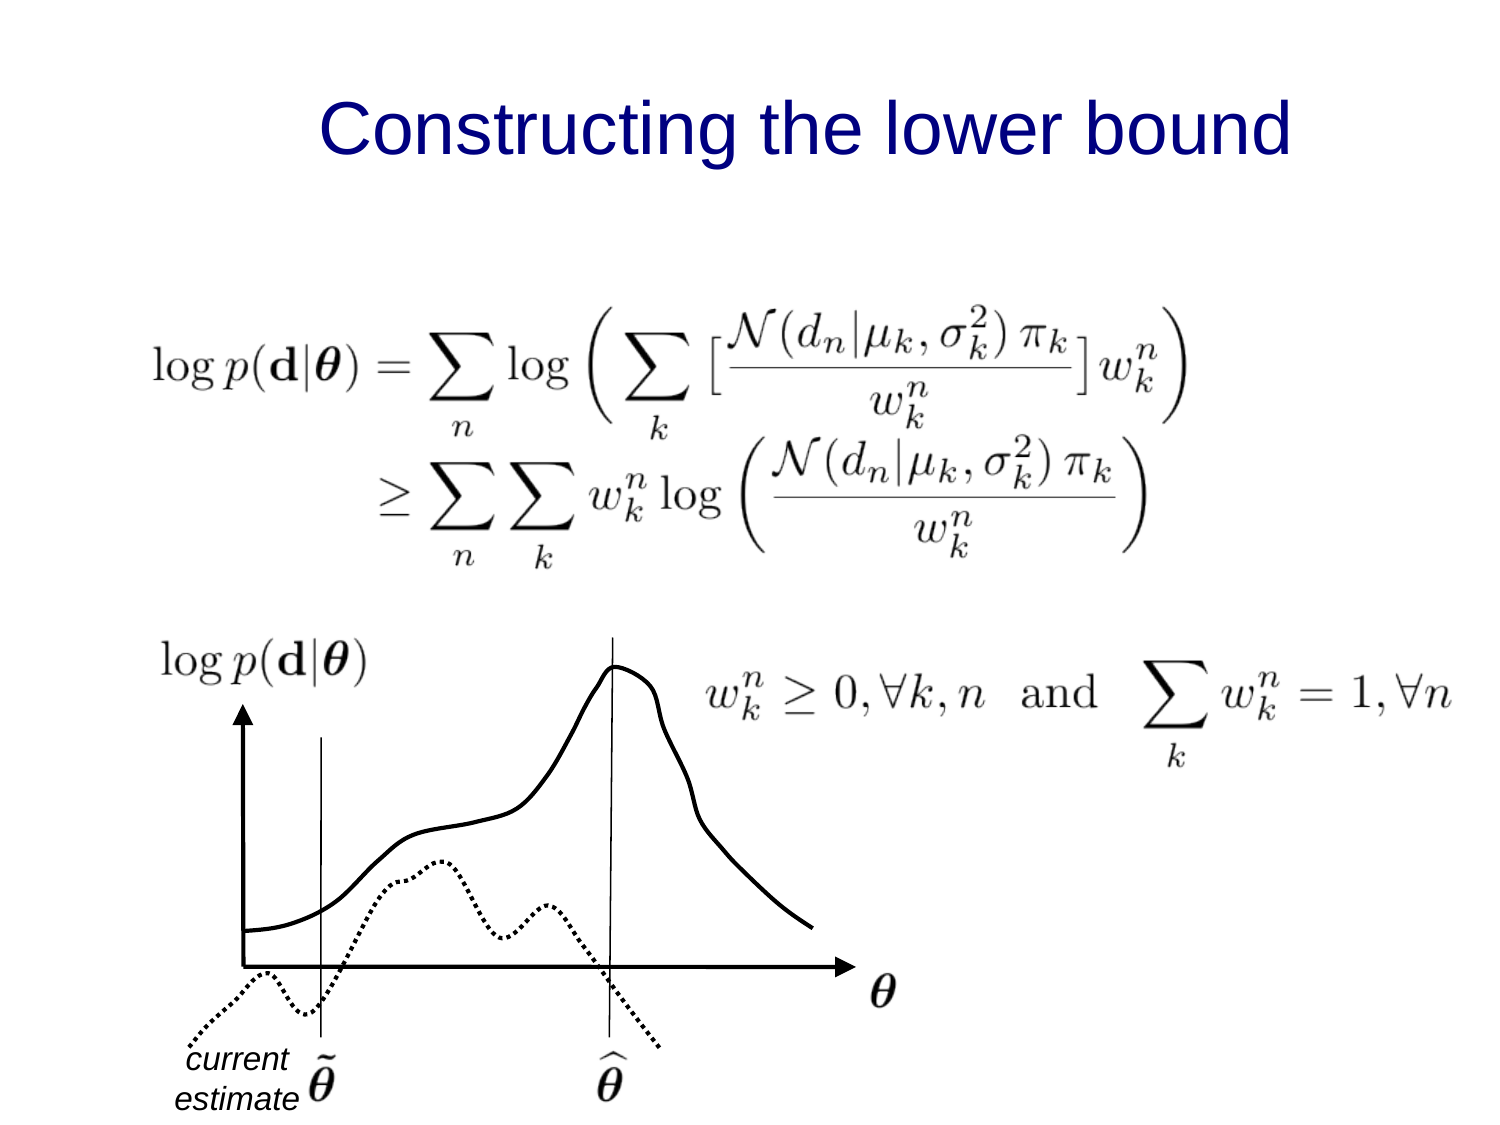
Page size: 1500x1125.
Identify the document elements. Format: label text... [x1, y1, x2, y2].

picture [537, 1031, 638, 1125]
picture [137, 626, 379, 699]
picture [291, 1043, 347, 1114]
title Constructing the lower bound [149, 65, 1463, 179]
text_box current estimate [137, 1029, 338, 1125]
picture [129, 287, 1203, 576]
picture [837, 951, 910, 1026]
picture [689, 637, 1460, 775]
